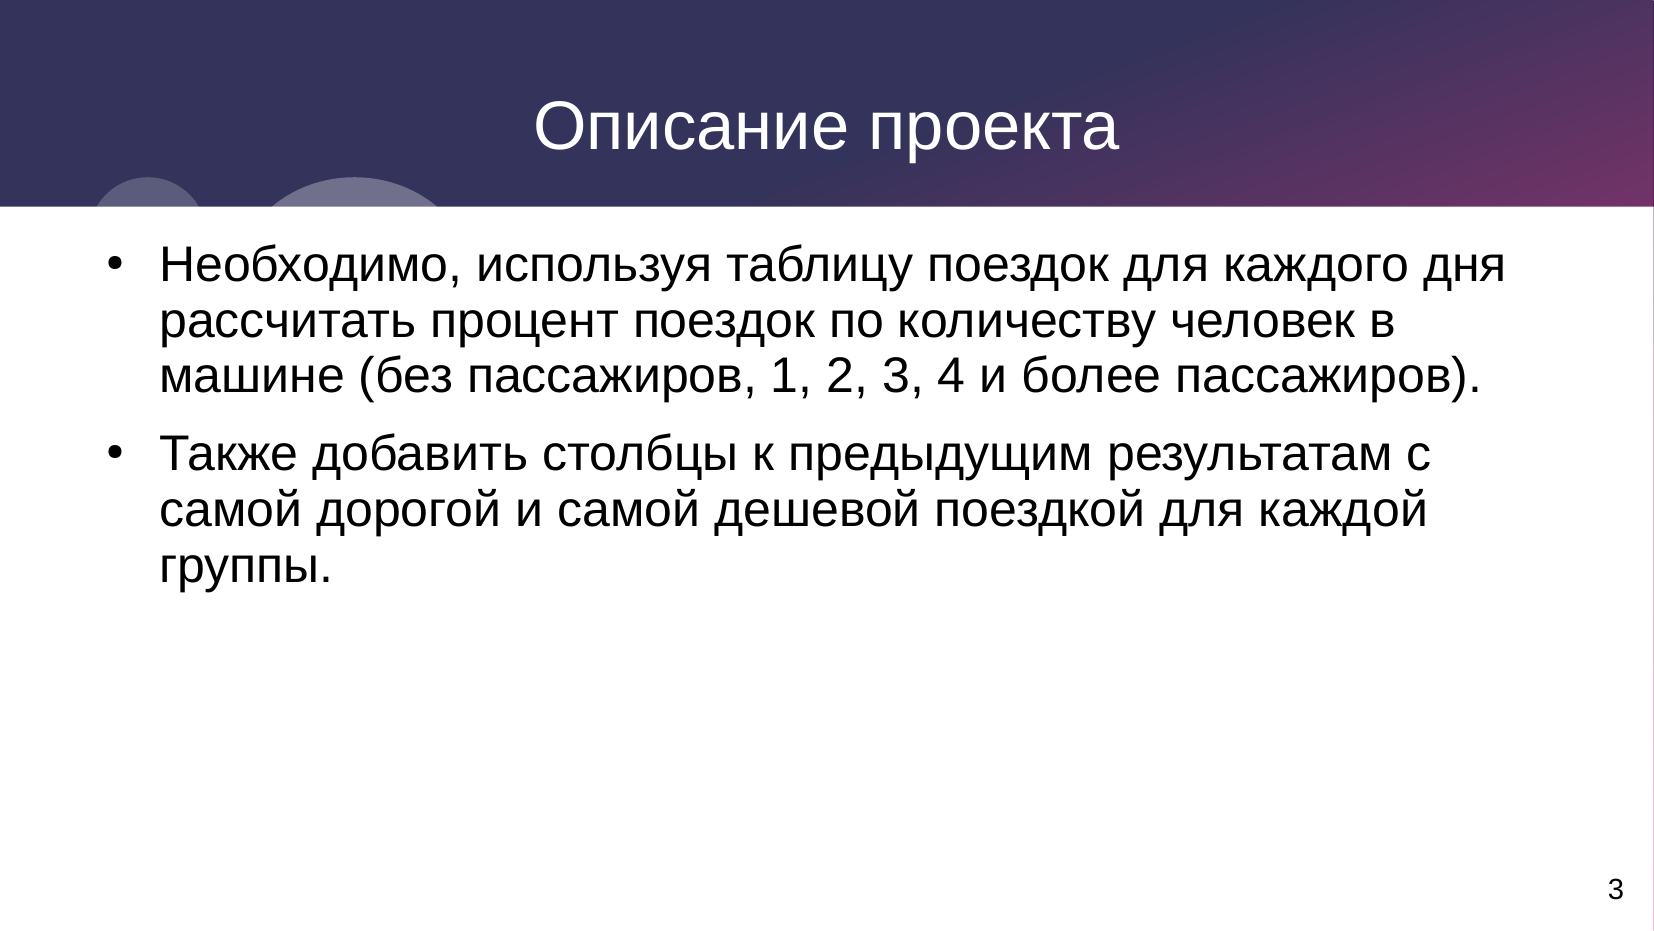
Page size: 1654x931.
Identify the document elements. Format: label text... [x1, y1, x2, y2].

title Описание проекта [88, 44, 1565, 207]
list Необходимо, используя таблицу поездок для каждого дня рассчитать процент поездок по количеству человек в машине (без пассажиров, 1, 2, 3, 4 и более пассажиров). Также добавить столбцы к предыдущим результатам с самой дорогой и самой дешевой поездкой для каждой группы. [88, 236, 1565, 827]
